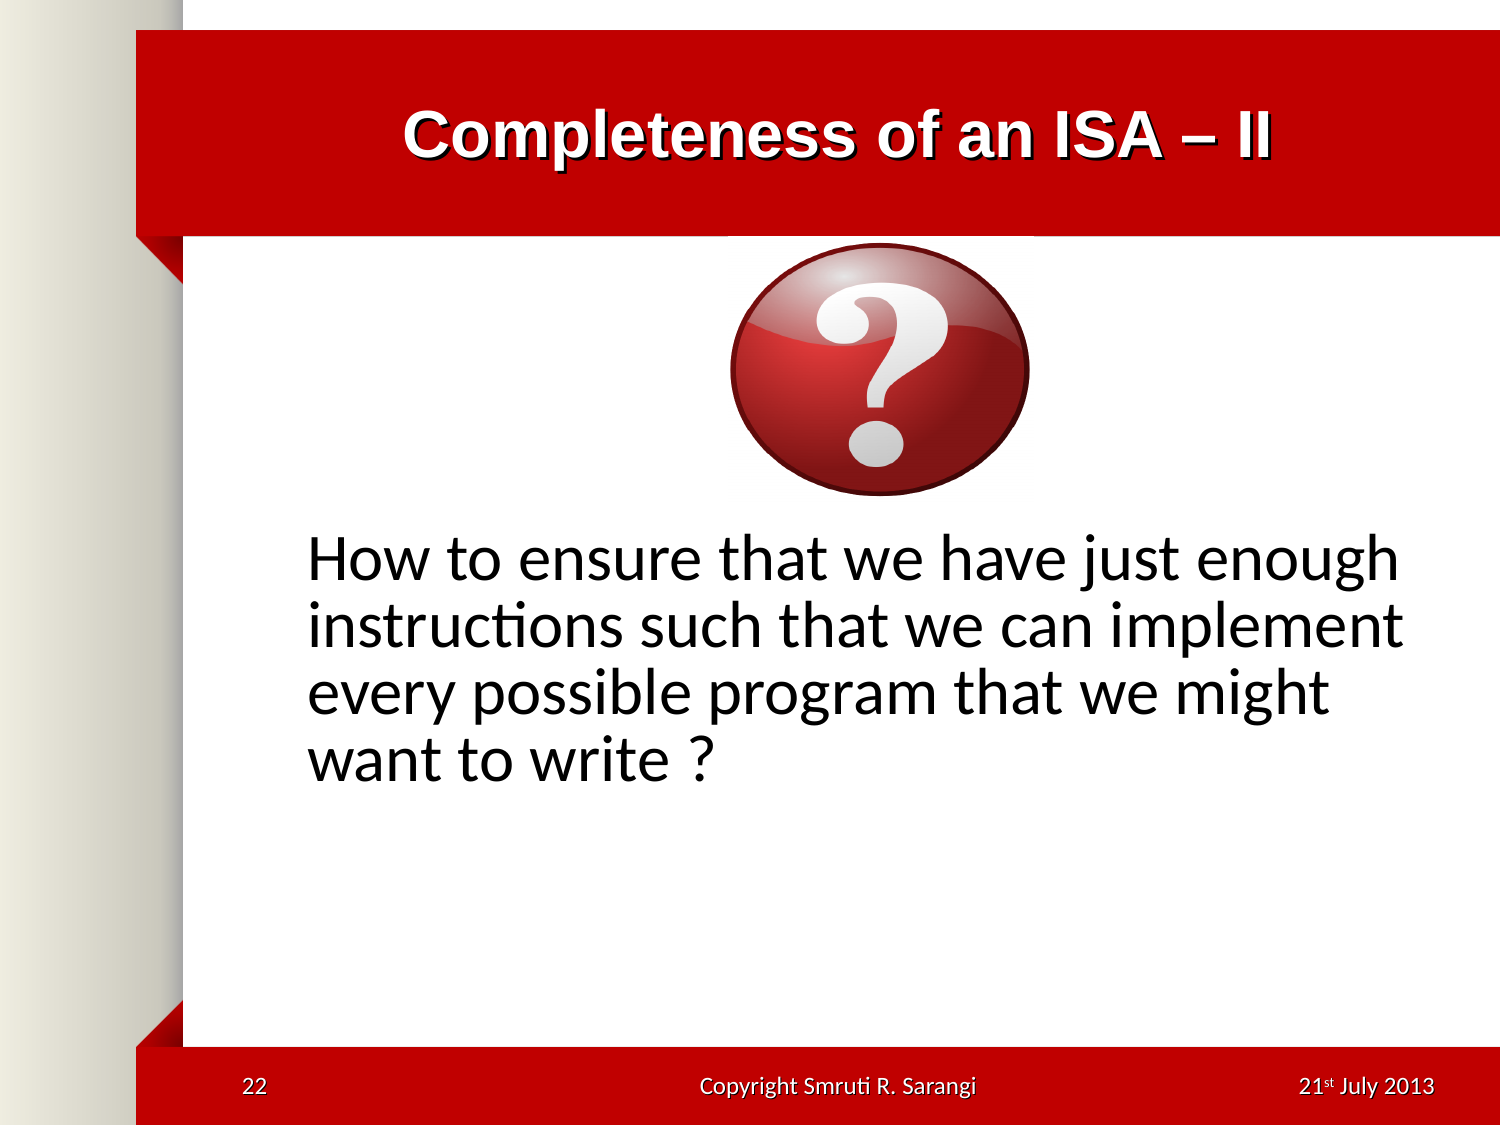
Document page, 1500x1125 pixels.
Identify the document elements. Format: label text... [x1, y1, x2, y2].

title Completeness of an ISA – II [230, 57, 1447, 211]
list How to ensure that we have just enough instructions such that we can implement every possible program that we might want to write ? [236, 530, 1453, 945]
picture [0, 0, 1500, 1125]
